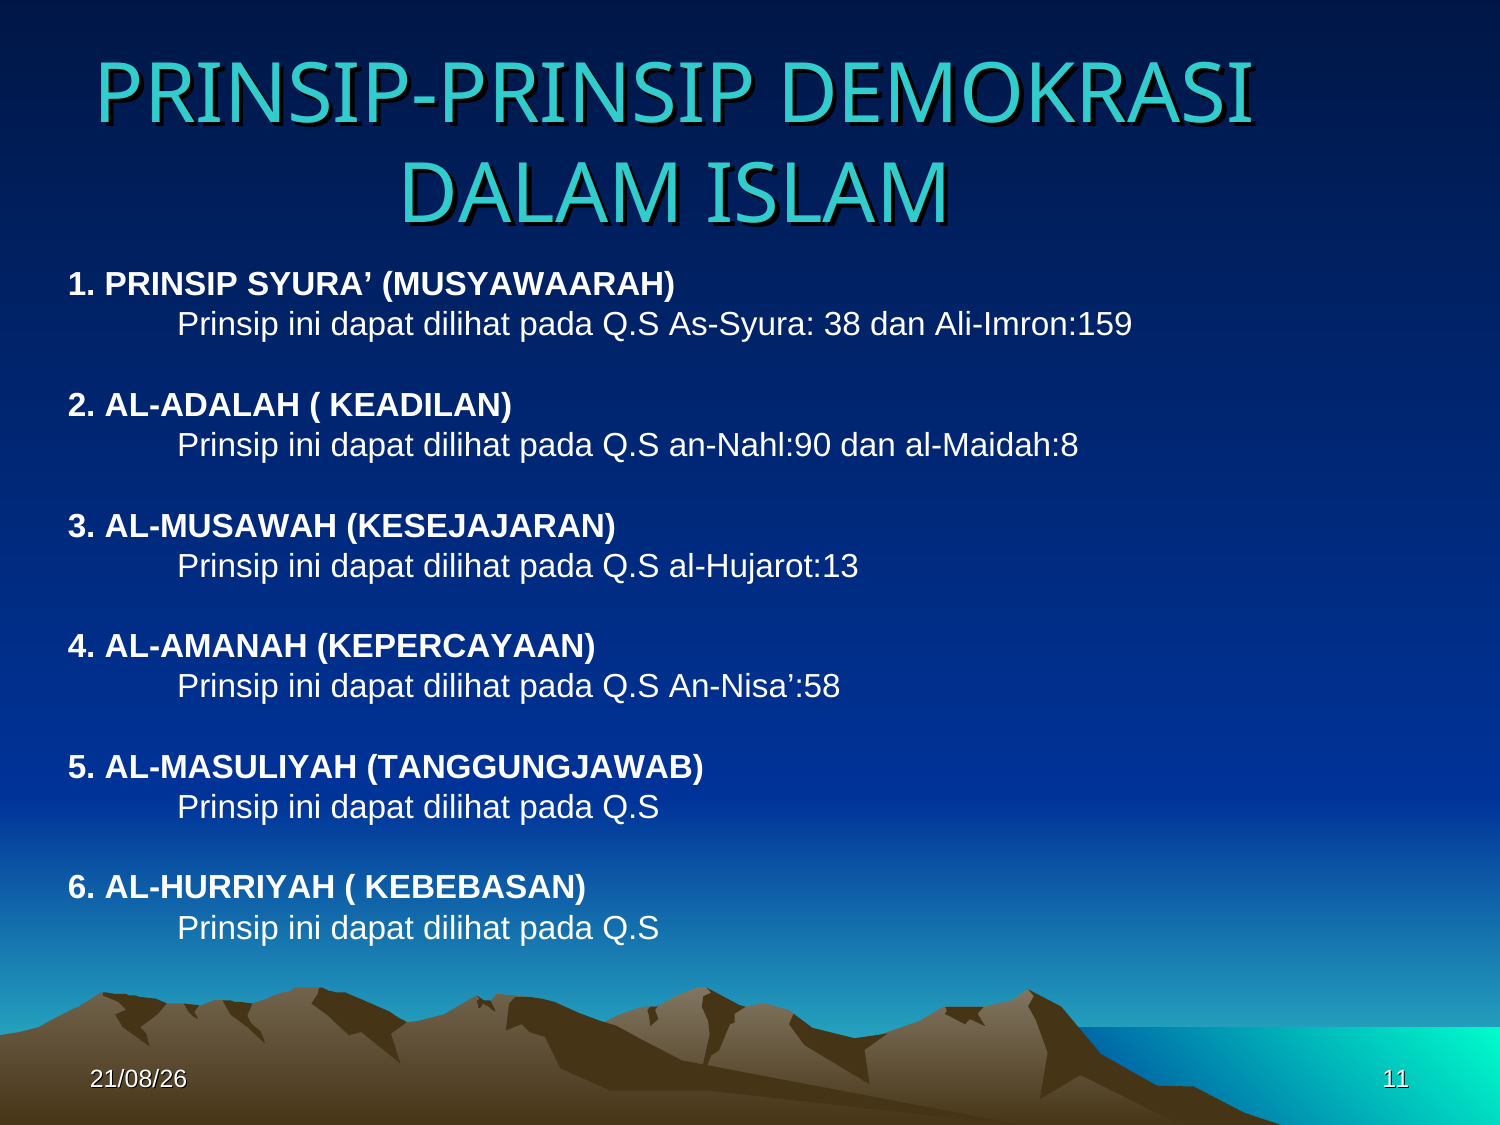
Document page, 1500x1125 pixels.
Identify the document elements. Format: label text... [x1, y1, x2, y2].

title PRINSIP-PRINSIP DEMOKRASI DALAM ISLAM [0, 45, 1351, 233]
list 1. PRINSIP SYURA’ (MUSYAWAARAH) Prinsip ini dapat dilihat pada Q.S As-Syura: 38 dan Ali-Imron:159 2. AL-ADALAH ( KEADILAN) Prinsip ini dapat dilihat pada Q.S an-Nahl:90 dan al-Maidah:8 3. AL-MUSAWAH (KESEJAJARAN) Prinsip ini dapat dilihat pada Q.S al-Hujarot:13 4. AL-AMANAH (KEPERCAYAAN) Prinsip ini dapat dilihat pada Q.S An-Nisa’:58 5. AL-MASULIYAH (TANGGUNGJAWAB) Prinsip ini dapat dilihat pada Q.S 6. AL-HURRIYAH ( KEBEBASAN) Prinsip ini dapat dilihat pada Q.S [53, 262, 1400, 1005]
